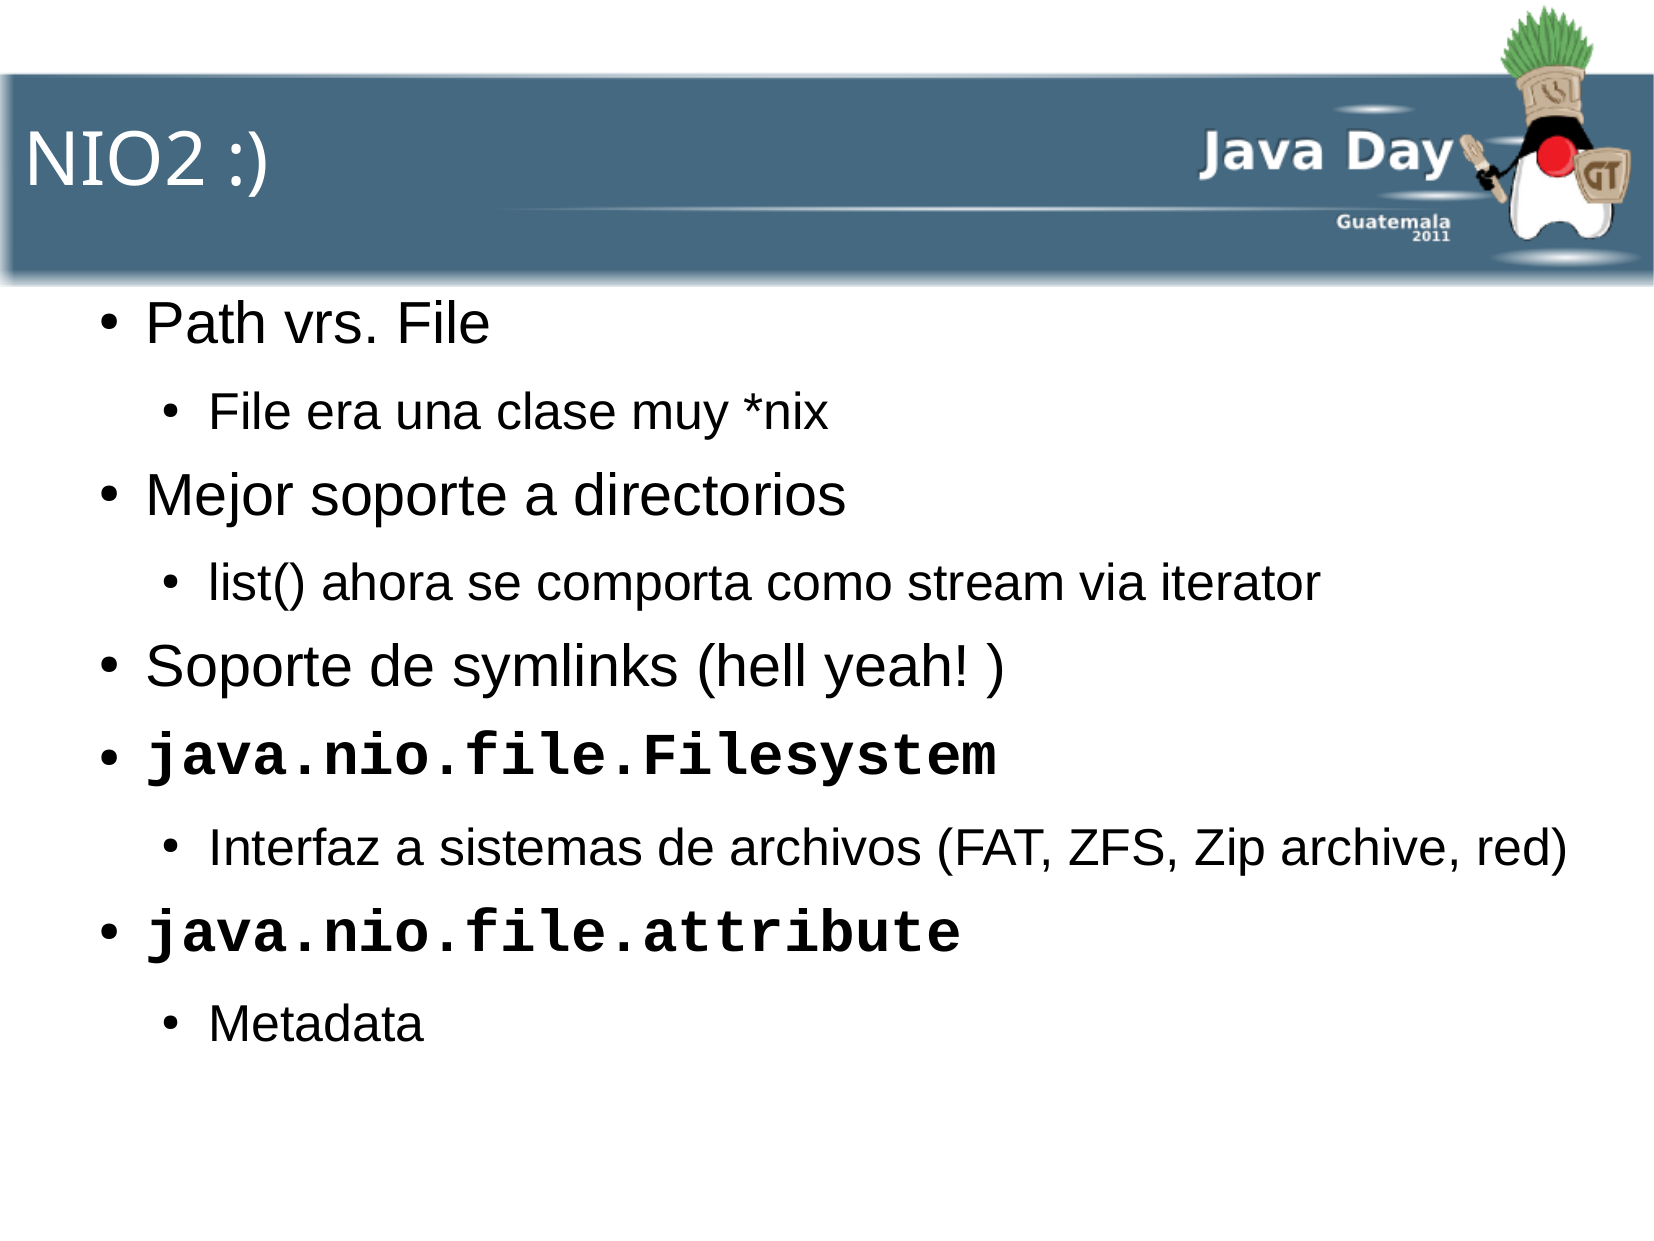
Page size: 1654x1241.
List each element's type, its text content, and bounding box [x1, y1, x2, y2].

list Path vrs. File File era una clase muy *nix Mejor soporte a directorios list() ahora se comporta como stream via iterator Soporte de symlinks (hell yeah! ) java.nio.file.Filesystem Interfaz a sistemas de archivos (FAT, ZFS, Zip archive, red) java.nio.file.attribute Metadata [82, 290, 1571, 1109]
picture [0, 3, 1654, 287]
title NIO2 :) [23, 52, 1512, 260]
